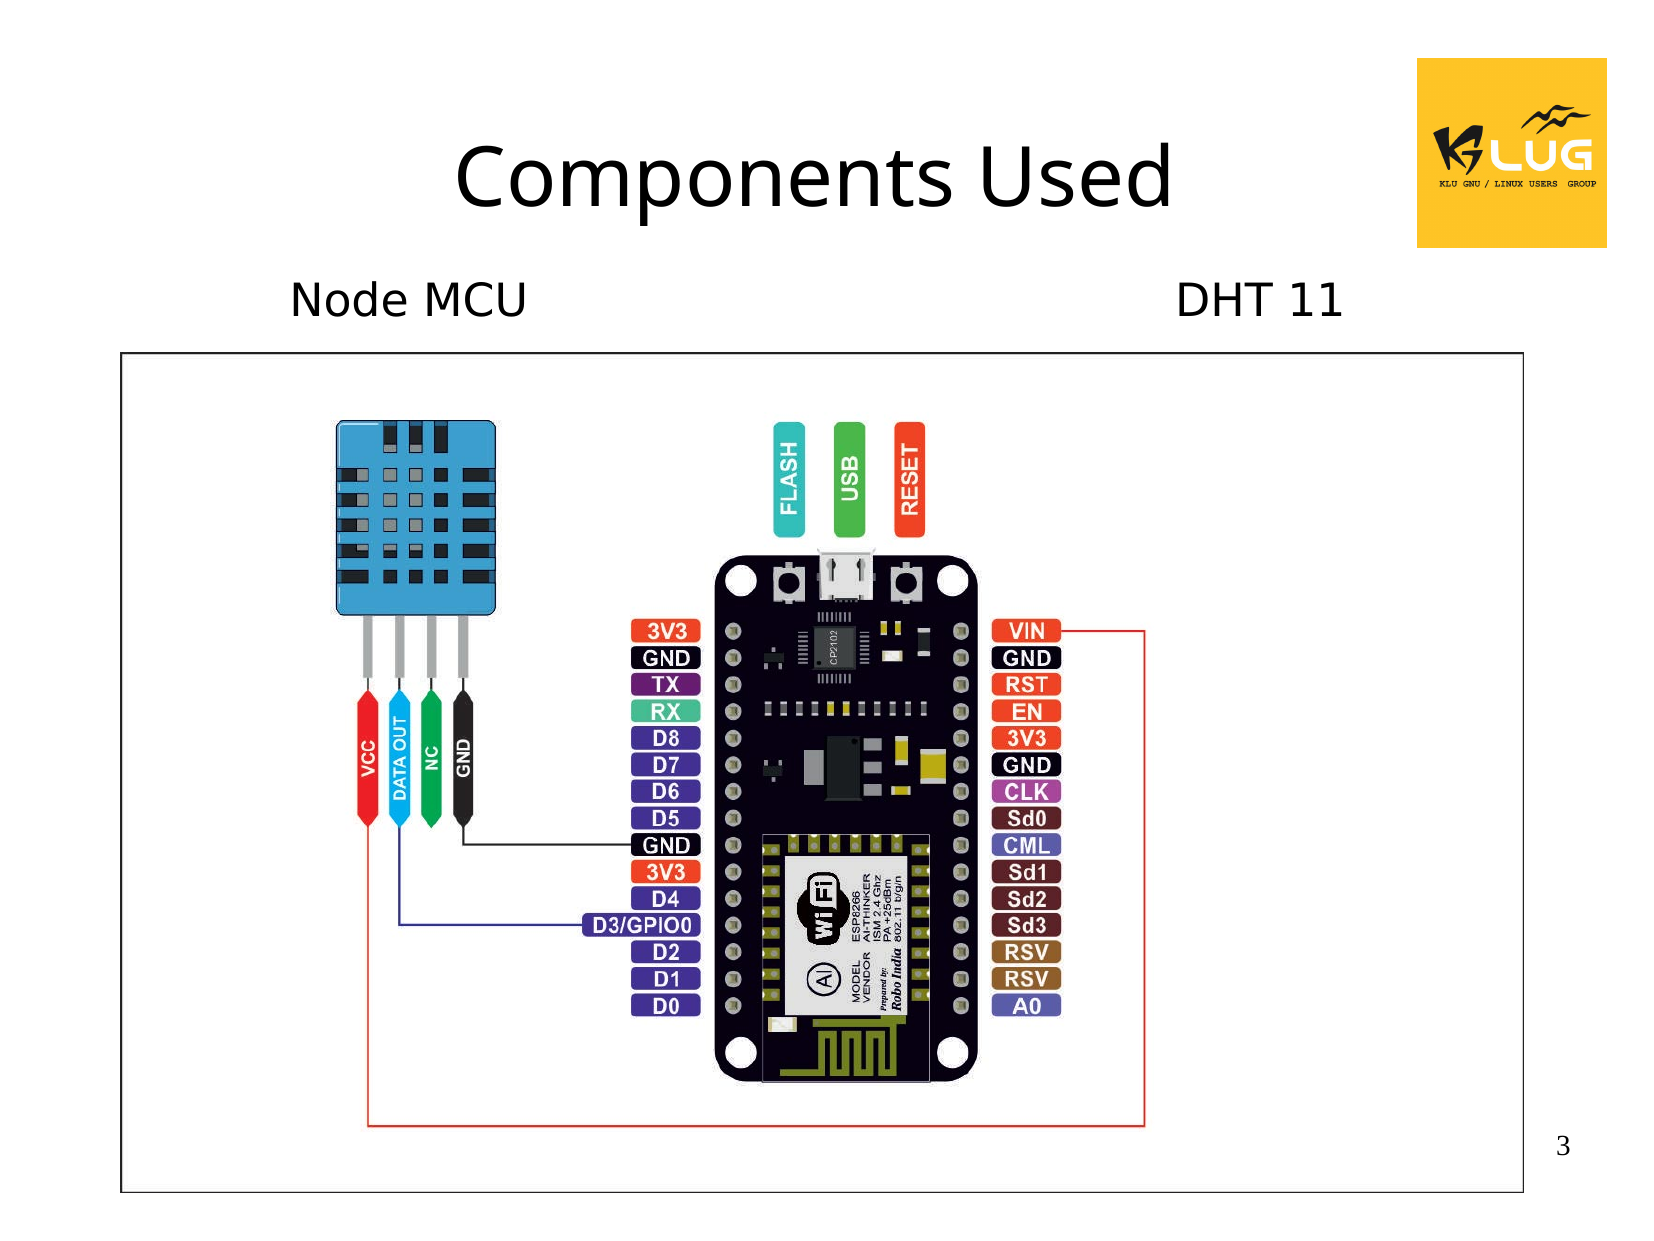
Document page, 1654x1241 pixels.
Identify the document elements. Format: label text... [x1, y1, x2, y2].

picture [1417, 58, 1607, 249]
picture [120, 352, 1524, 1193]
title Components Used [70, 70, 1559, 278]
text_box Node MCU DHT 11 [200, 266, 1654, 647]
